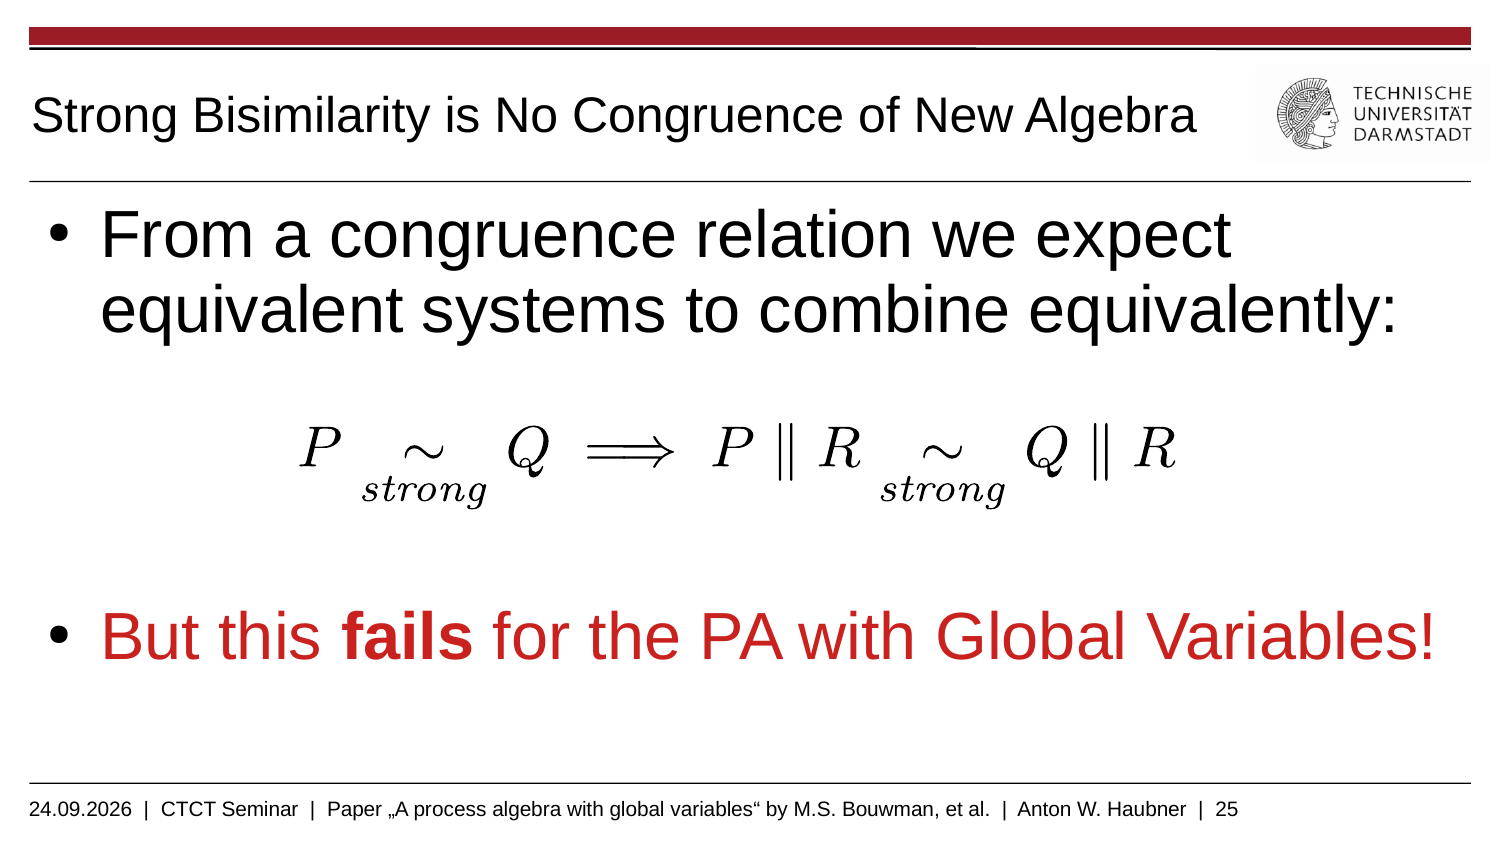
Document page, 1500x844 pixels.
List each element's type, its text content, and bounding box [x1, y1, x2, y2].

text_box [900, 475, 914, 502]
list From a congruence relation we expect equivalent systems to combine equivalently: [29, 197, 1471, 479]
text_box [508, 425, 549, 478]
title Strong Bisimilarity is No Congruence of New Algebra [29, 63, 1199, 167]
text_box [404, 445, 444, 459]
text_box [712, 426, 754, 467]
text_box [923, 445, 962, 459]
text_box [417, 483, 437, 502]
text_box [985, 483, 1005, 510]
picture [1255, 65, 1490, 162]
text_box [936, 483, 955, 502]
text_box [1133, 426, 1176, 468]
text_box [587, 435, 675, 468]
text_box [916, 483, 936, 502]
text_box [382, 475, 396, 502]
text_box [362, 483, 378, 502]
text_box [880, 483, 897, 502]
text_box [1093, 422, 1097, 481]
text_box [440, 483, 465, 502]
text_box [818, 426, 861, 468]
text_box [397, 483, 418, 502]
list But this fails for the PA with Global Variables! [29, 599, 1471, 844]
text_box [778, 422, 782, 481]
text_box [959, 483, 984, 502]
text_box [467, 483, 487, 510]
text_box [1027, 425, 1068, 478]
text_box [299, 426, 341, 467]
